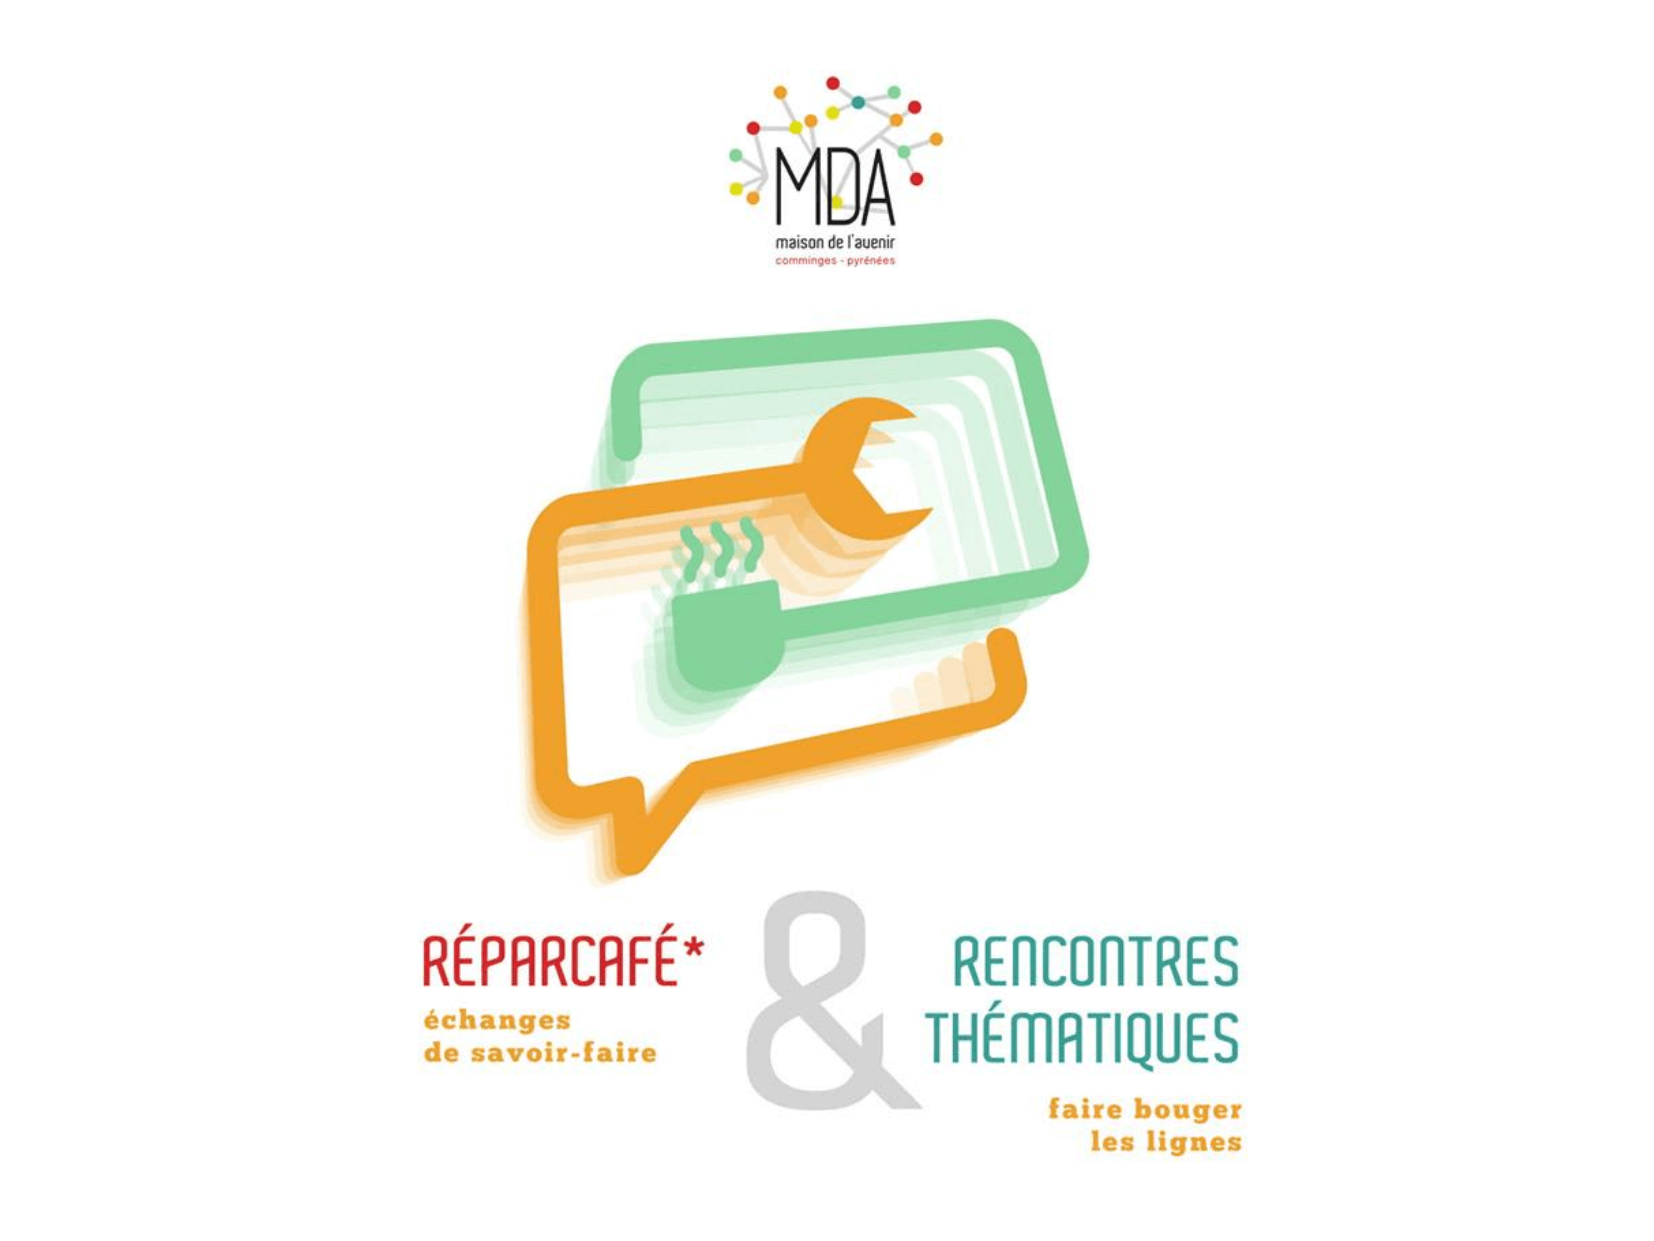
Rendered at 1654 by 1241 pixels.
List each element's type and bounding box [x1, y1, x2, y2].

picture [375, 49, 1298, 1182]
